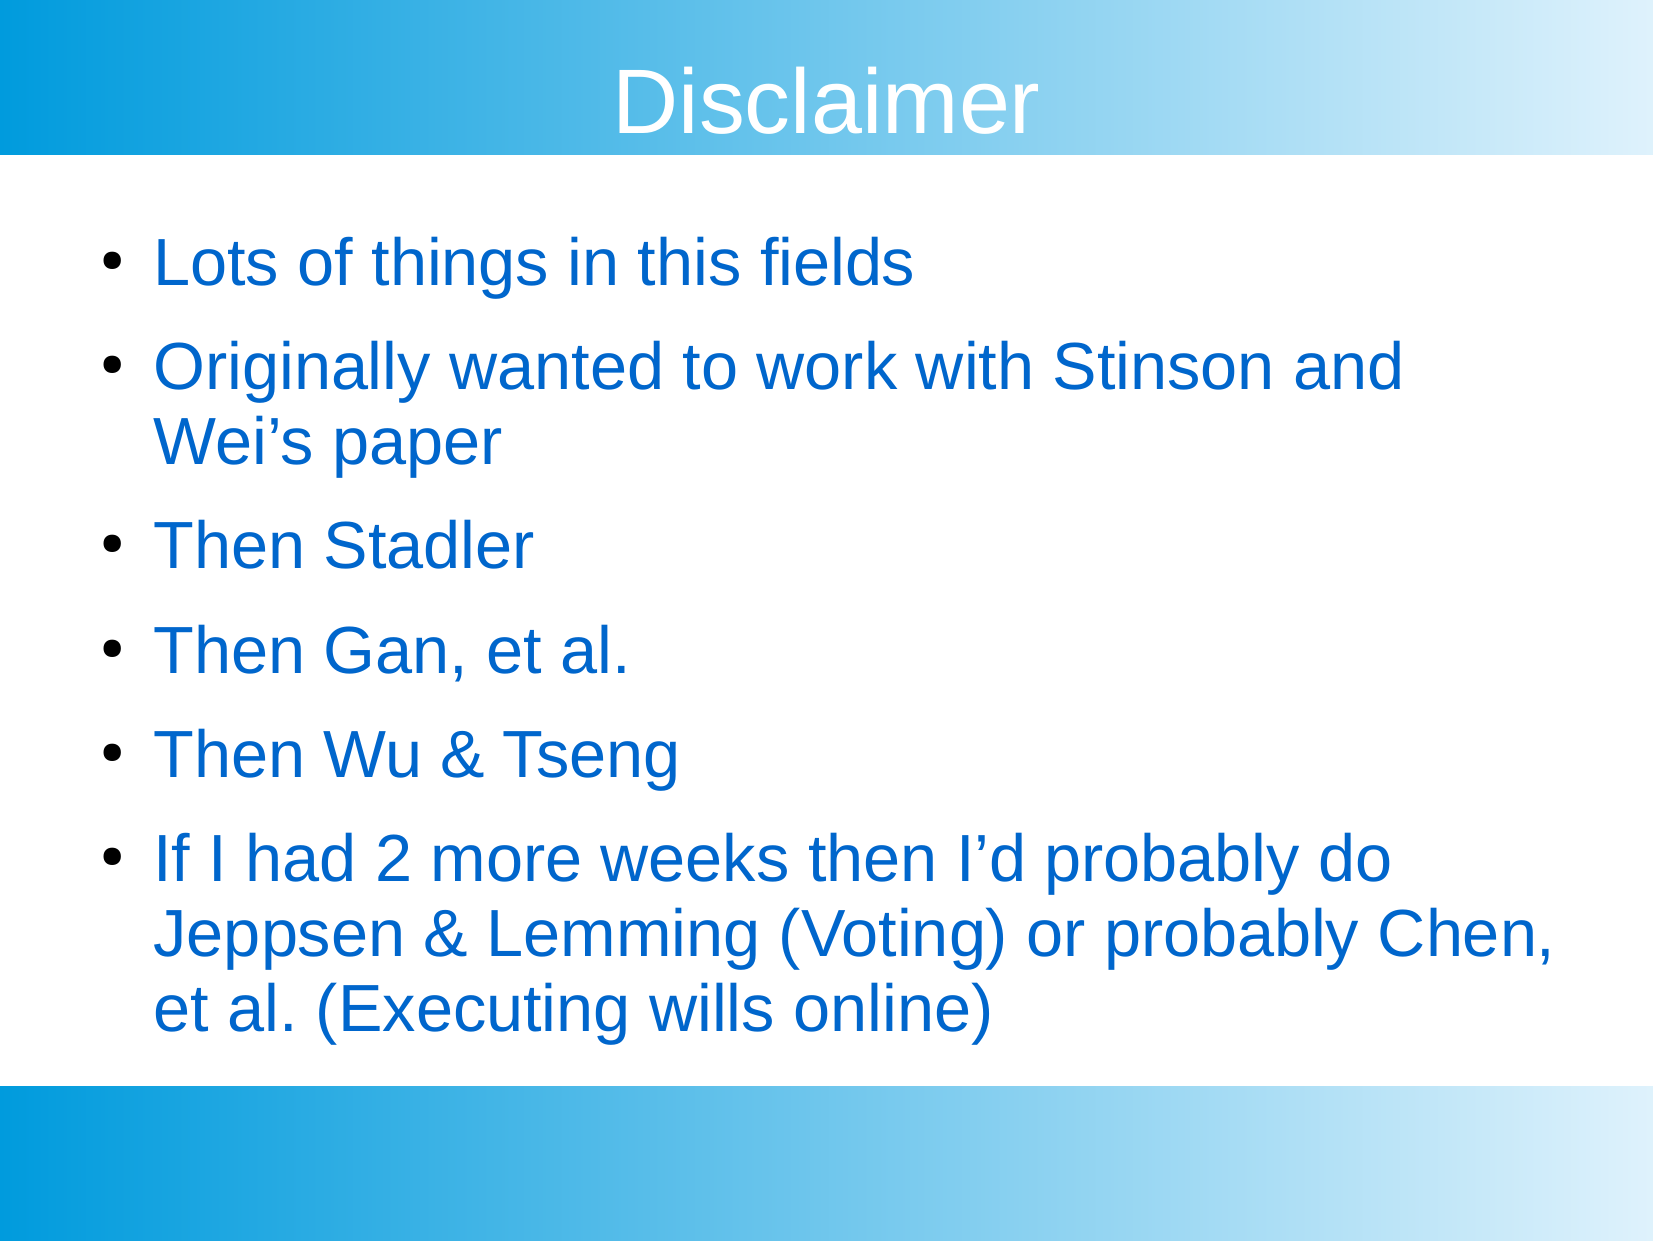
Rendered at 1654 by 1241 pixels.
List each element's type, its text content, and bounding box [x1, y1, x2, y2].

title Disclaimer [82, 49, 1571, 155]
list Lots of things in this fields Originally wanted to work with Stinson and Wei’s paper Then Stadler Then Gan, et al. Then Wu & Tseng If I had 2 more weeks then I’d probably do Jeppsen & Lemming (Voting) or probably Chen, et al. (Executing wills online) [82, 225, 1571, 945]
